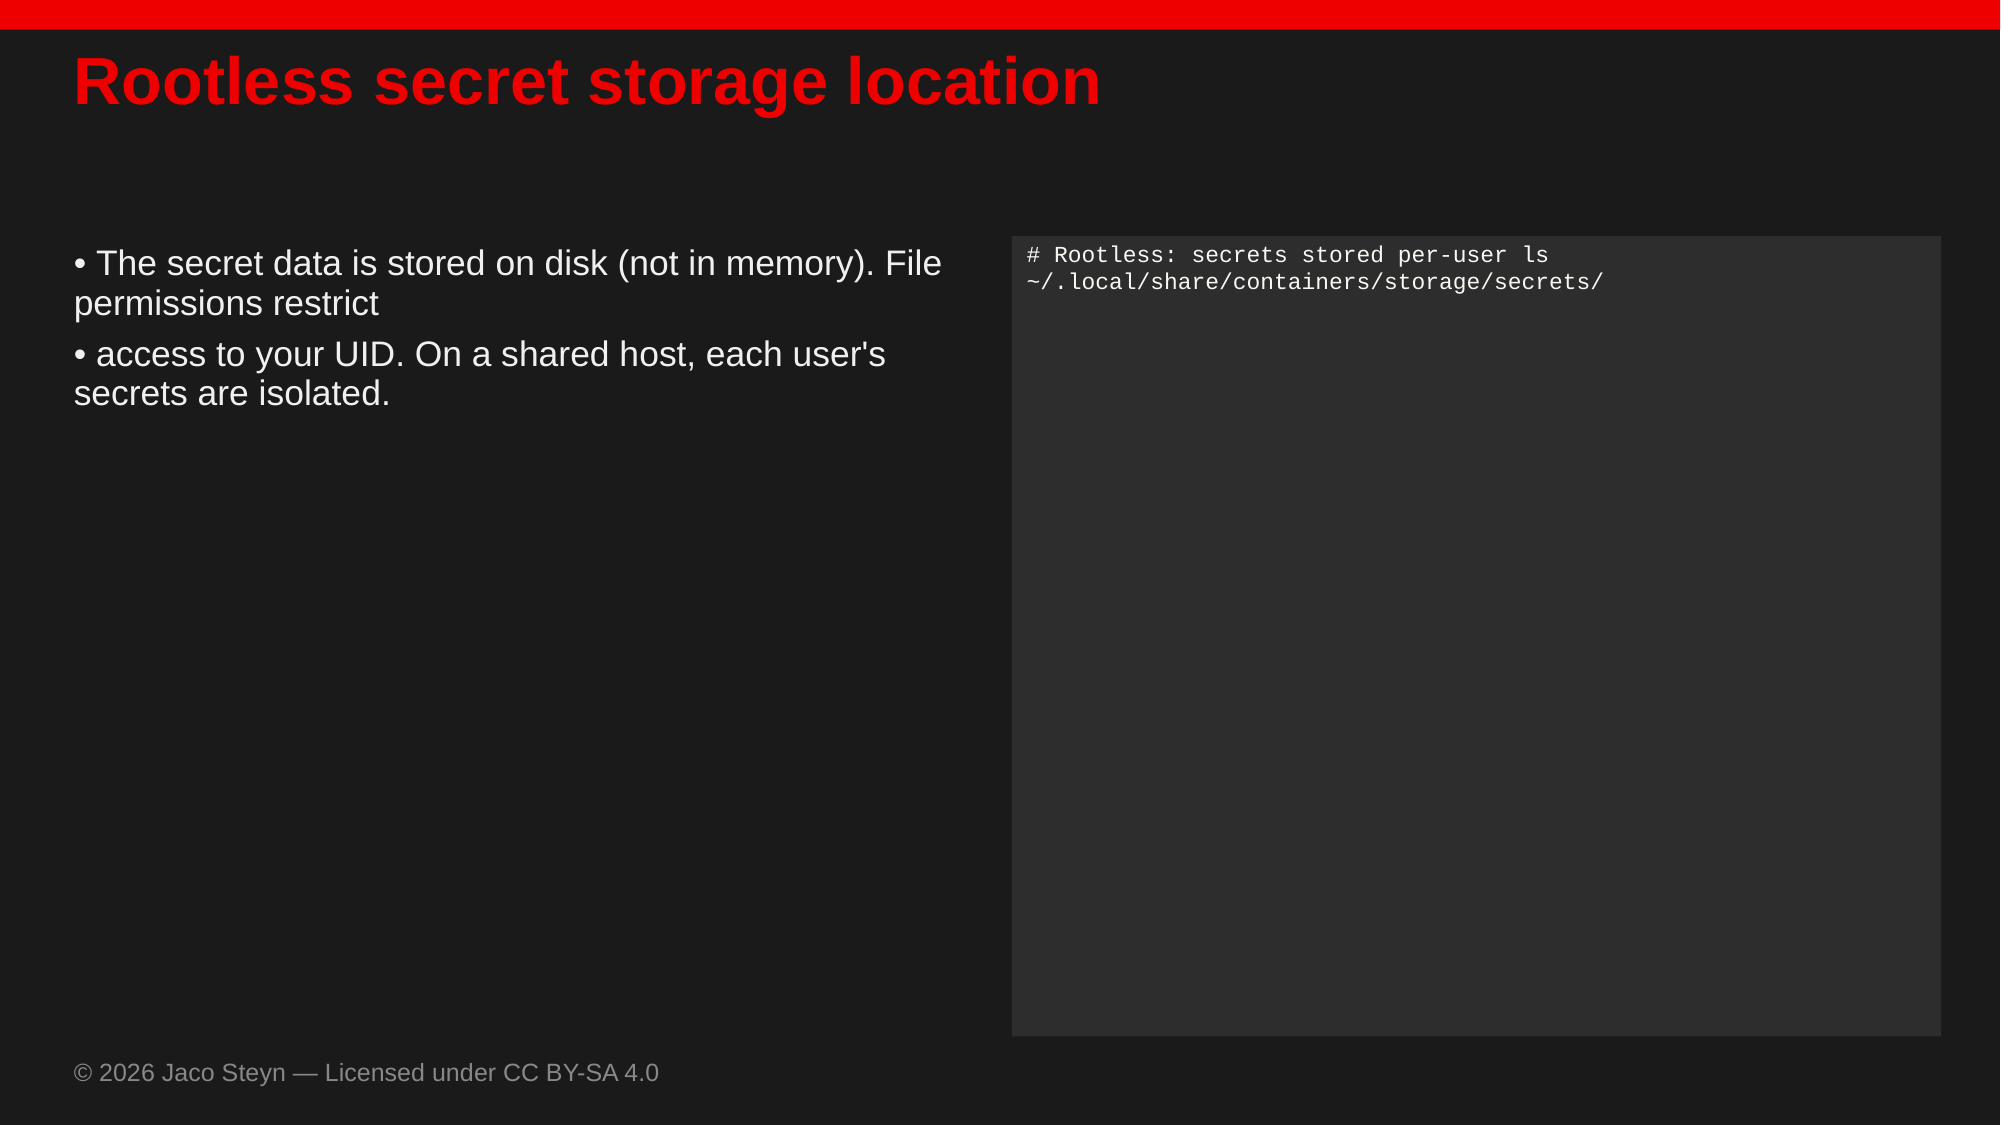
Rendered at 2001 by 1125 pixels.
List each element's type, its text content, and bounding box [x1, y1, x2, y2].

text_box © 2026 Jaco Steyn — Licensed under CC BY-SA 4.0 [59, 1051, 1942, 1093]
text_box Rootless secret storage location [59, 36, 1942, 208]
text_box • The secret data is stored on disk (not in memory). File permissions restrict • access to your UID. On a shared host, each user's secrets are isolated. [59, 236, 989, 1037]
text_box [0, 0, 2001, 30]
text_box # Rootless: secrets stored per-user ls ~/.local/share/containers/storage/secrets/ [1011, 236, 1942, 1037]
